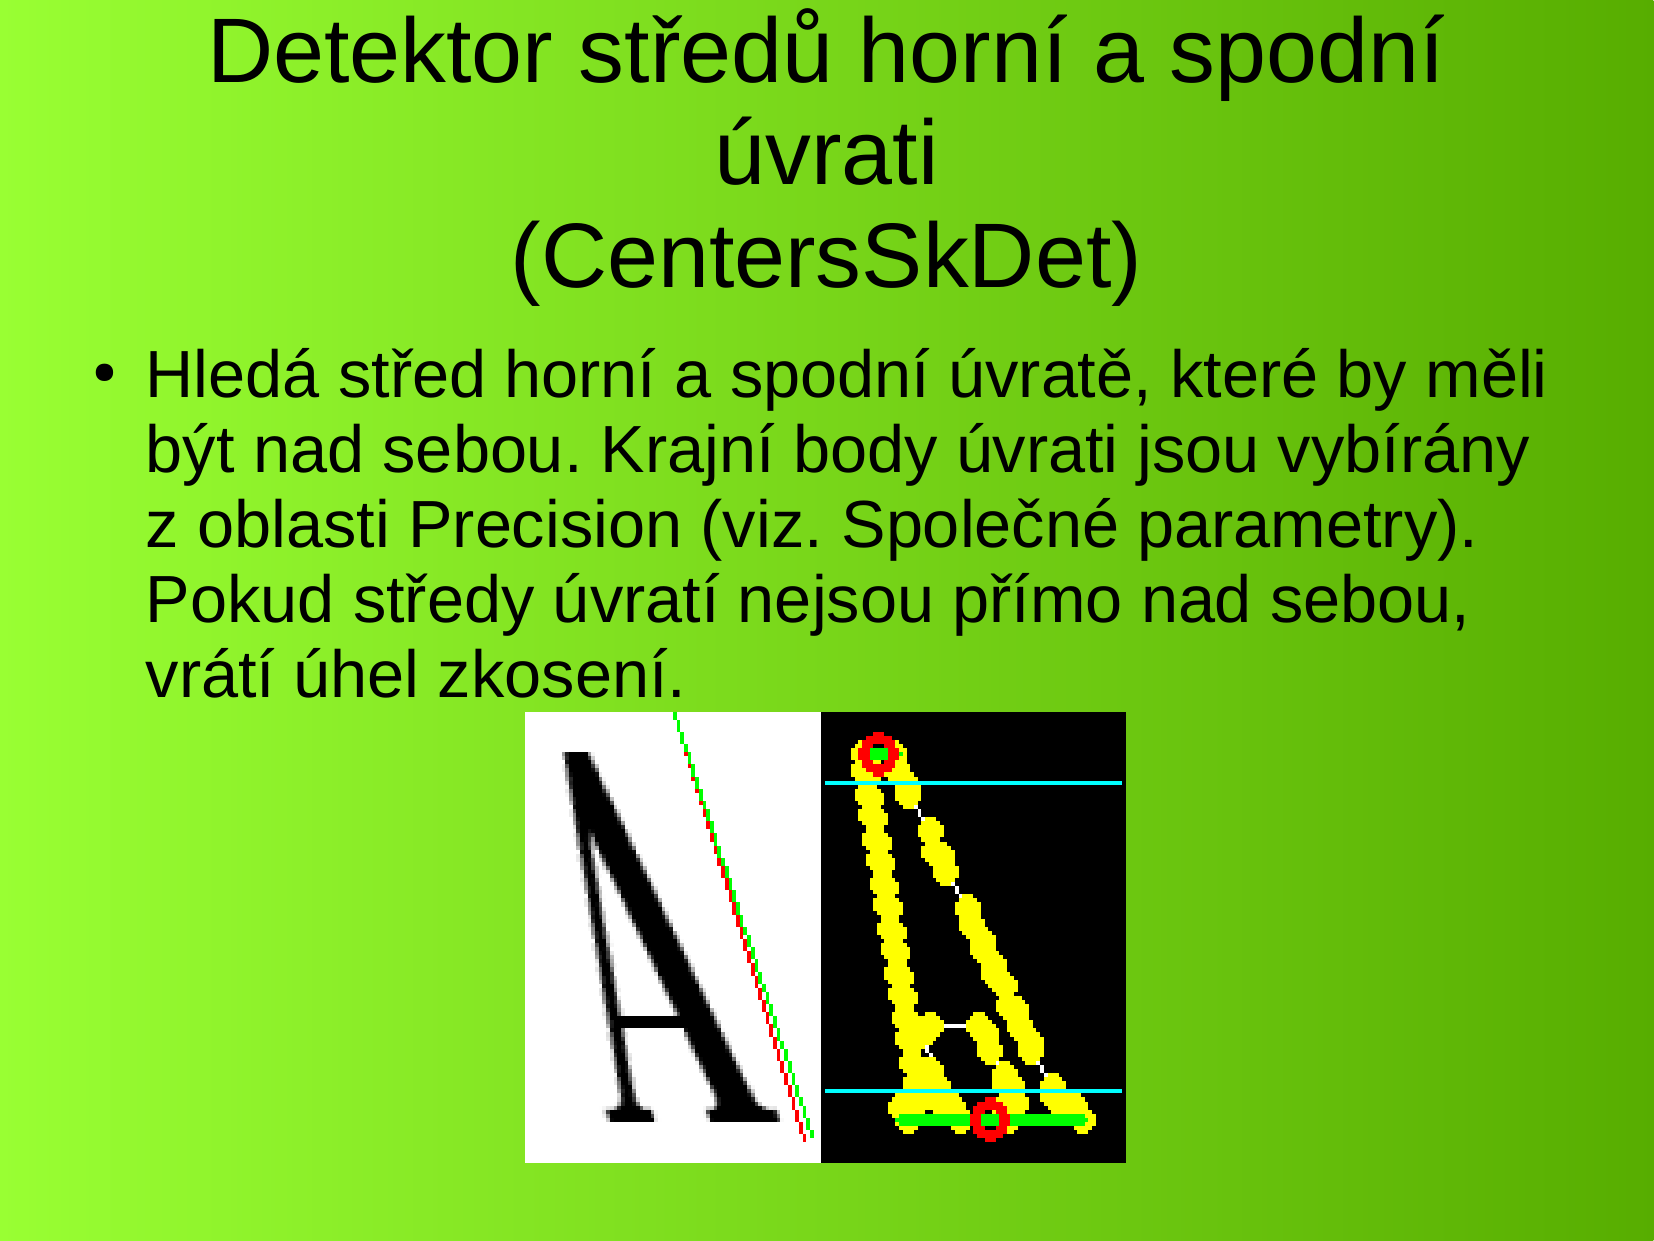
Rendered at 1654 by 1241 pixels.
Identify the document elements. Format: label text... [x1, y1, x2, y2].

list Hledá střed horní a spodní úvratě, které by měli být nad sebou. Krajní body úvrati jsou vybírány z oblasti Precision (viz. Společné parametry). Pokud středy úvratí nejsou přímo nad sebou, vrátí úhel zkosení. [75, 337, 1564, 1081]
picture [525, 712, 1126, 1163]
title Detektor středů horní a spodní úvrati (CentersSkDet) [82, 0, 1571, 307]
